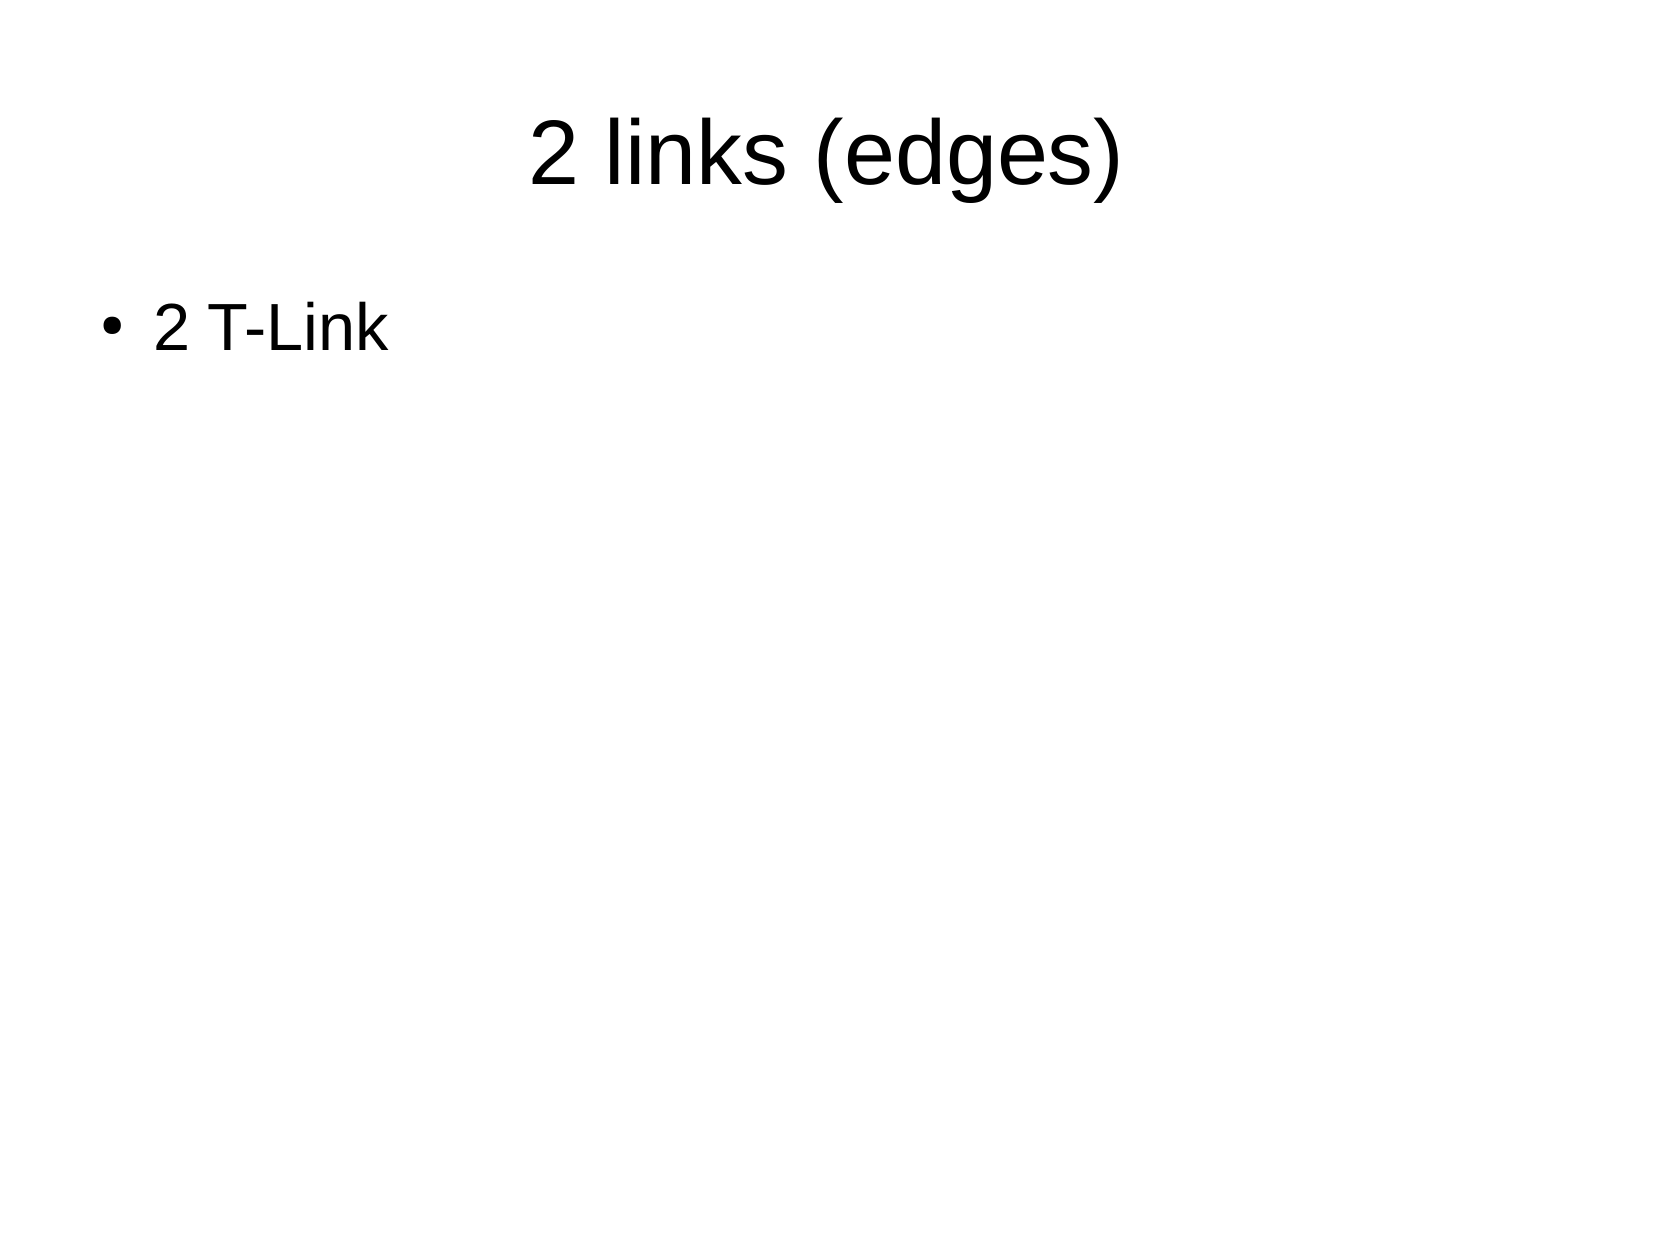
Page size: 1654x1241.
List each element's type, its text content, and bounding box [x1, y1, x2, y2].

title 2 links (edges) [82, 49, 1571, 257]
list 2 T-Link [82, 290, 1571, 1010]
